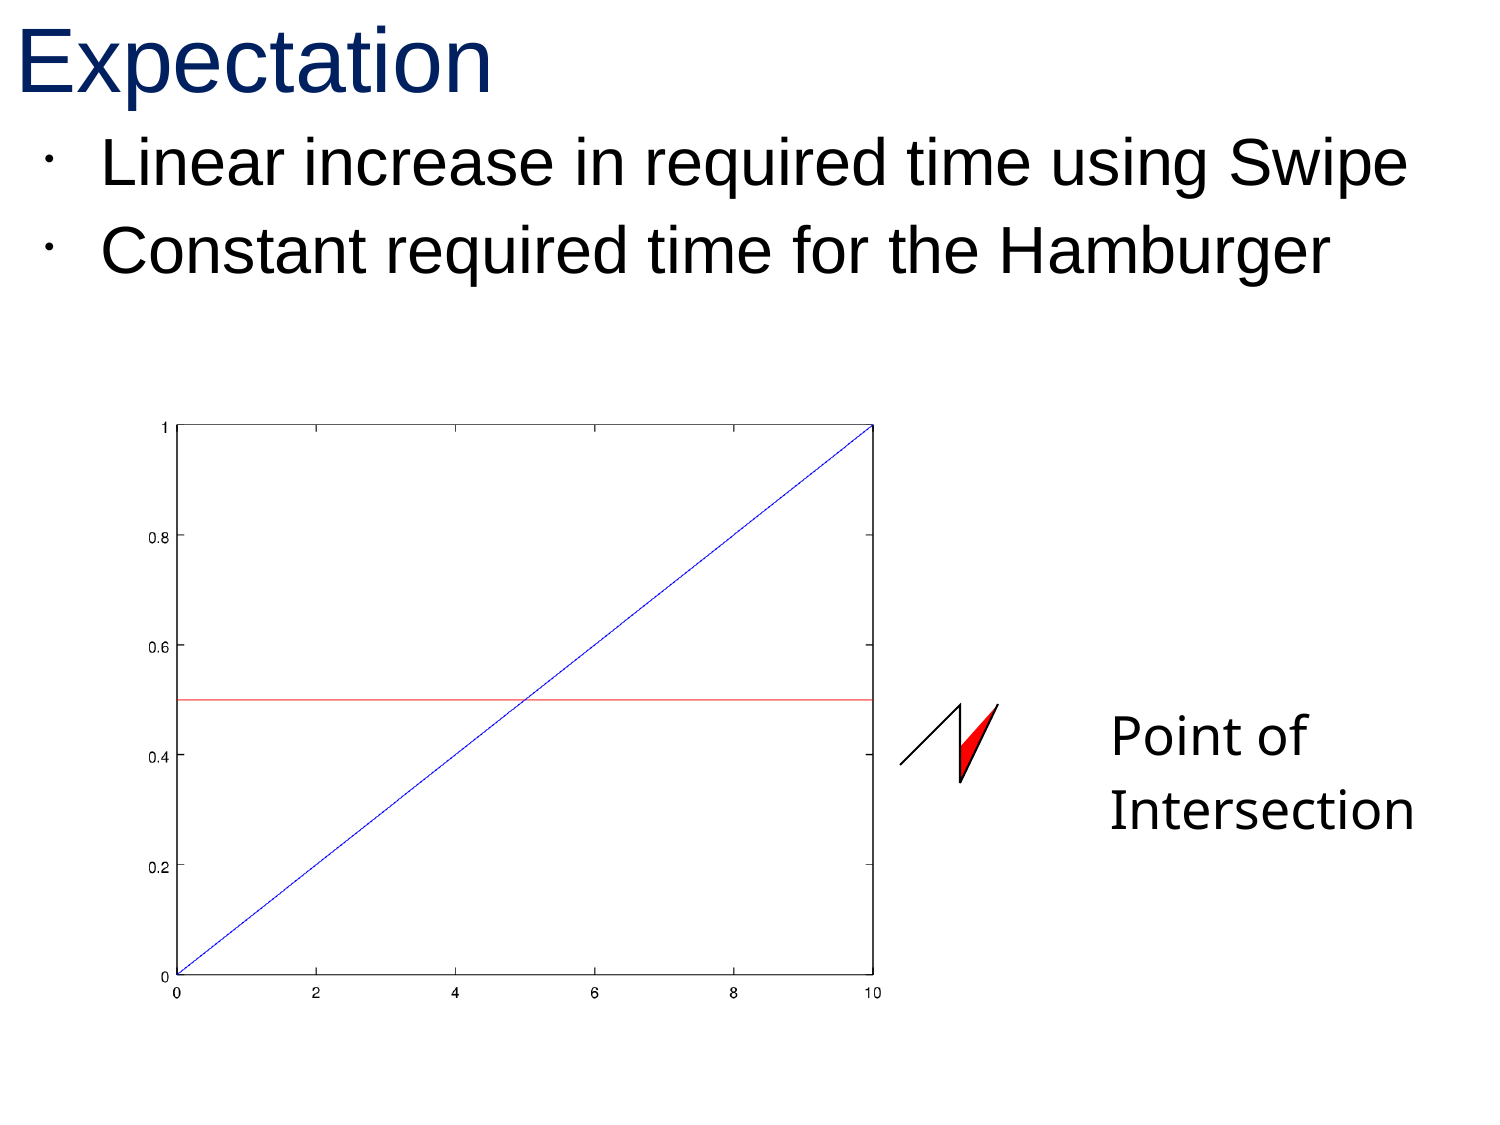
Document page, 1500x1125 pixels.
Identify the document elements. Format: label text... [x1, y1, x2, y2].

text_box [900, 705, 998, 784]
text_box Point of Intersection [1095, 690, 1441, 841]
picture [60, 374, 958, 1050]
text_box Linear increase in required time using Swipe Constant required time for the Hamburger [29, 117, 1500, 353]
